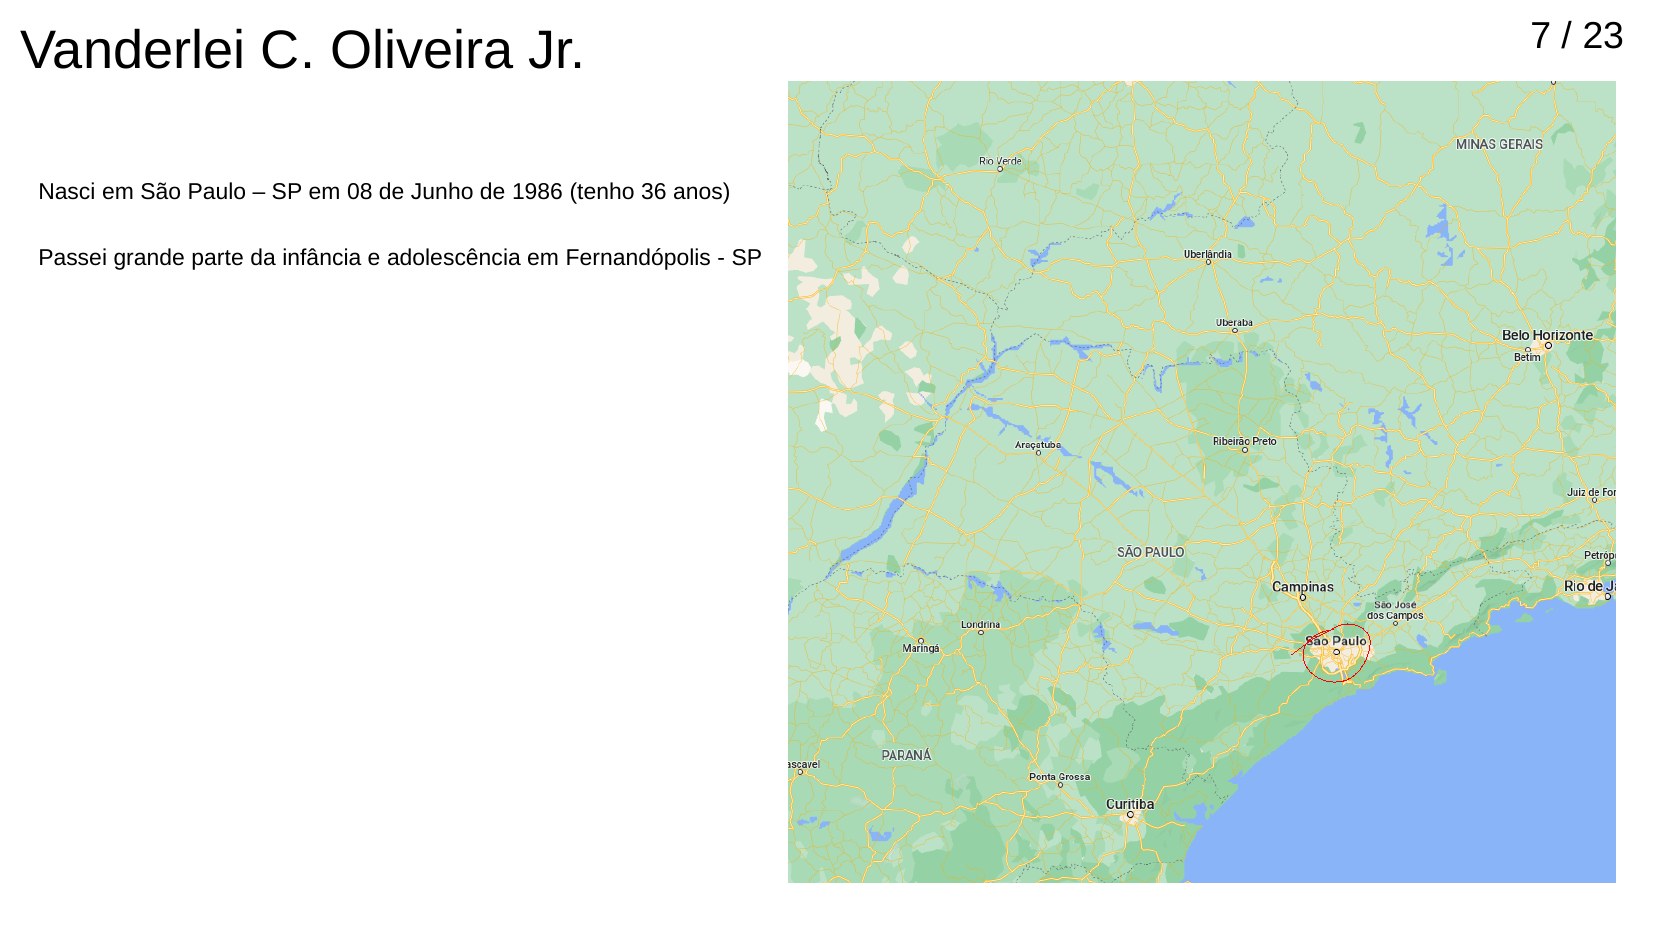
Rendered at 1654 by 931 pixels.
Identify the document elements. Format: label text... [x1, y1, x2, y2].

text_box Passei grande parte da infância e adolescência em Fernandópolis - SP [23, 237, 810, 309]
text_box <number> / 23 [1386, 0, 1650, 71]
picture [788, 81, 1616, 884]
text_box Nasci em São Paulo – SP em 08 de Junho de 1986 (tenho 36 anos) [23, 171, 751, 243]
text_box Vanderlei C. Oliveira Jr. [5, 11, 615, 89]
